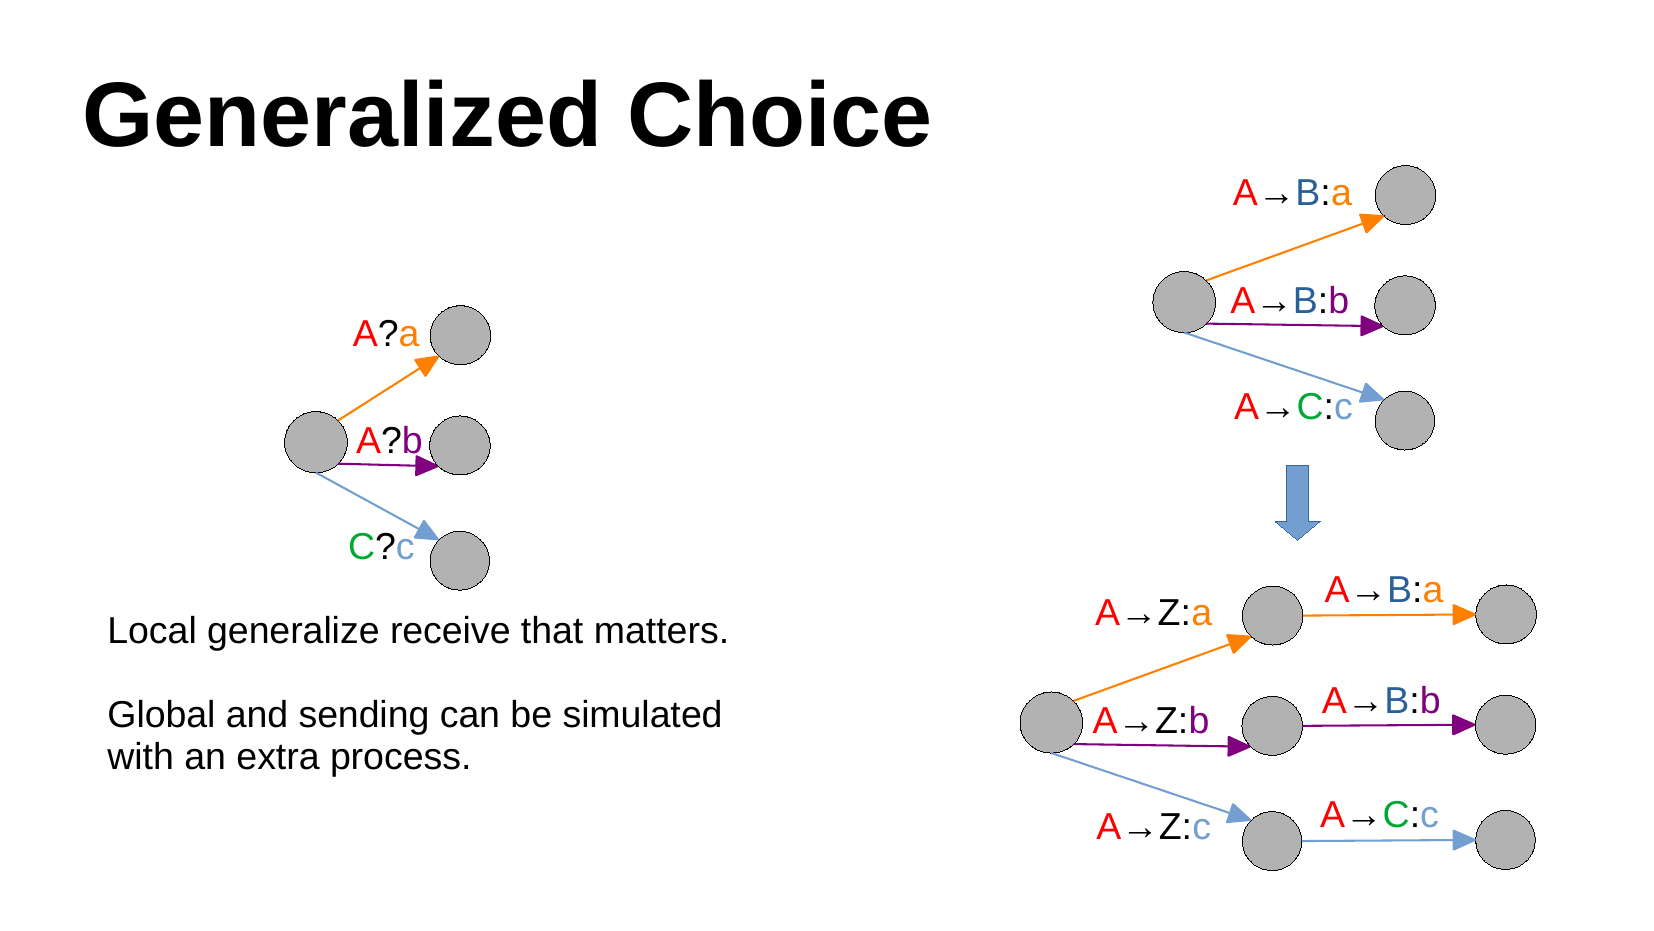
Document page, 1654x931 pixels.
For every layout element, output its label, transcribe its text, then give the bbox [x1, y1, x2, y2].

text_box [1475, 695, 1536, 755]
text_box A→B:a [1309, 561, 1459, 614]
text_box [1375, 391, 1435, 451]
text_box A?b [341, 412, 438, 470]
text_box [429, 415, 491, 475]
text_box A→Z:a [1080, 584, 1227, 642]
text_box [1242, 586, 1303, 646]
text_box A→B:a [1218, 164, 1367, 222]
text_box [435, 305, 491, 365]
text_box Local generalize receive that matters. Global and sending can be simulated with an extra process. [92, 602, 747, 786]
text_box A→Z:b [1077, 692, 1225, 749]
text_box [1242, 811, 1302, 871]
text_box A→B:b [1307, 672, 1456, 724]
text_box [1241, 696, 1303, 756]
title Generalized Choice [82, 37, 1571, 193]
text_box A→B:b [1215, 272, 1364, 329]
text_box [1475, 810, 1536, 870]
text_box [1475, 584, 1537, 644]
text_box A→C:c [1305, 785, 1454, 840]
text_box A?a [338, 304, 435, 362]
text_box A→B:b [1307, 726, 1452, 730]
text_box [1275, 465, 1321, 541]
text_box [1375, 165, 1436, 225]
text_box [1374, 275, 1436, 335]
text_box [284, 411, 341, 473]
text_box A→C:c [1219, 378, 1368, 436]
text_box A→Z:c [1081, 798, 1226, 856]
text_box [1020, 691, 1077, 754]
text_box [1152, 271, 1215, 333]
text_box C?c [333, 518, 430, 576]
text_box [430, 531, 490, 591]
